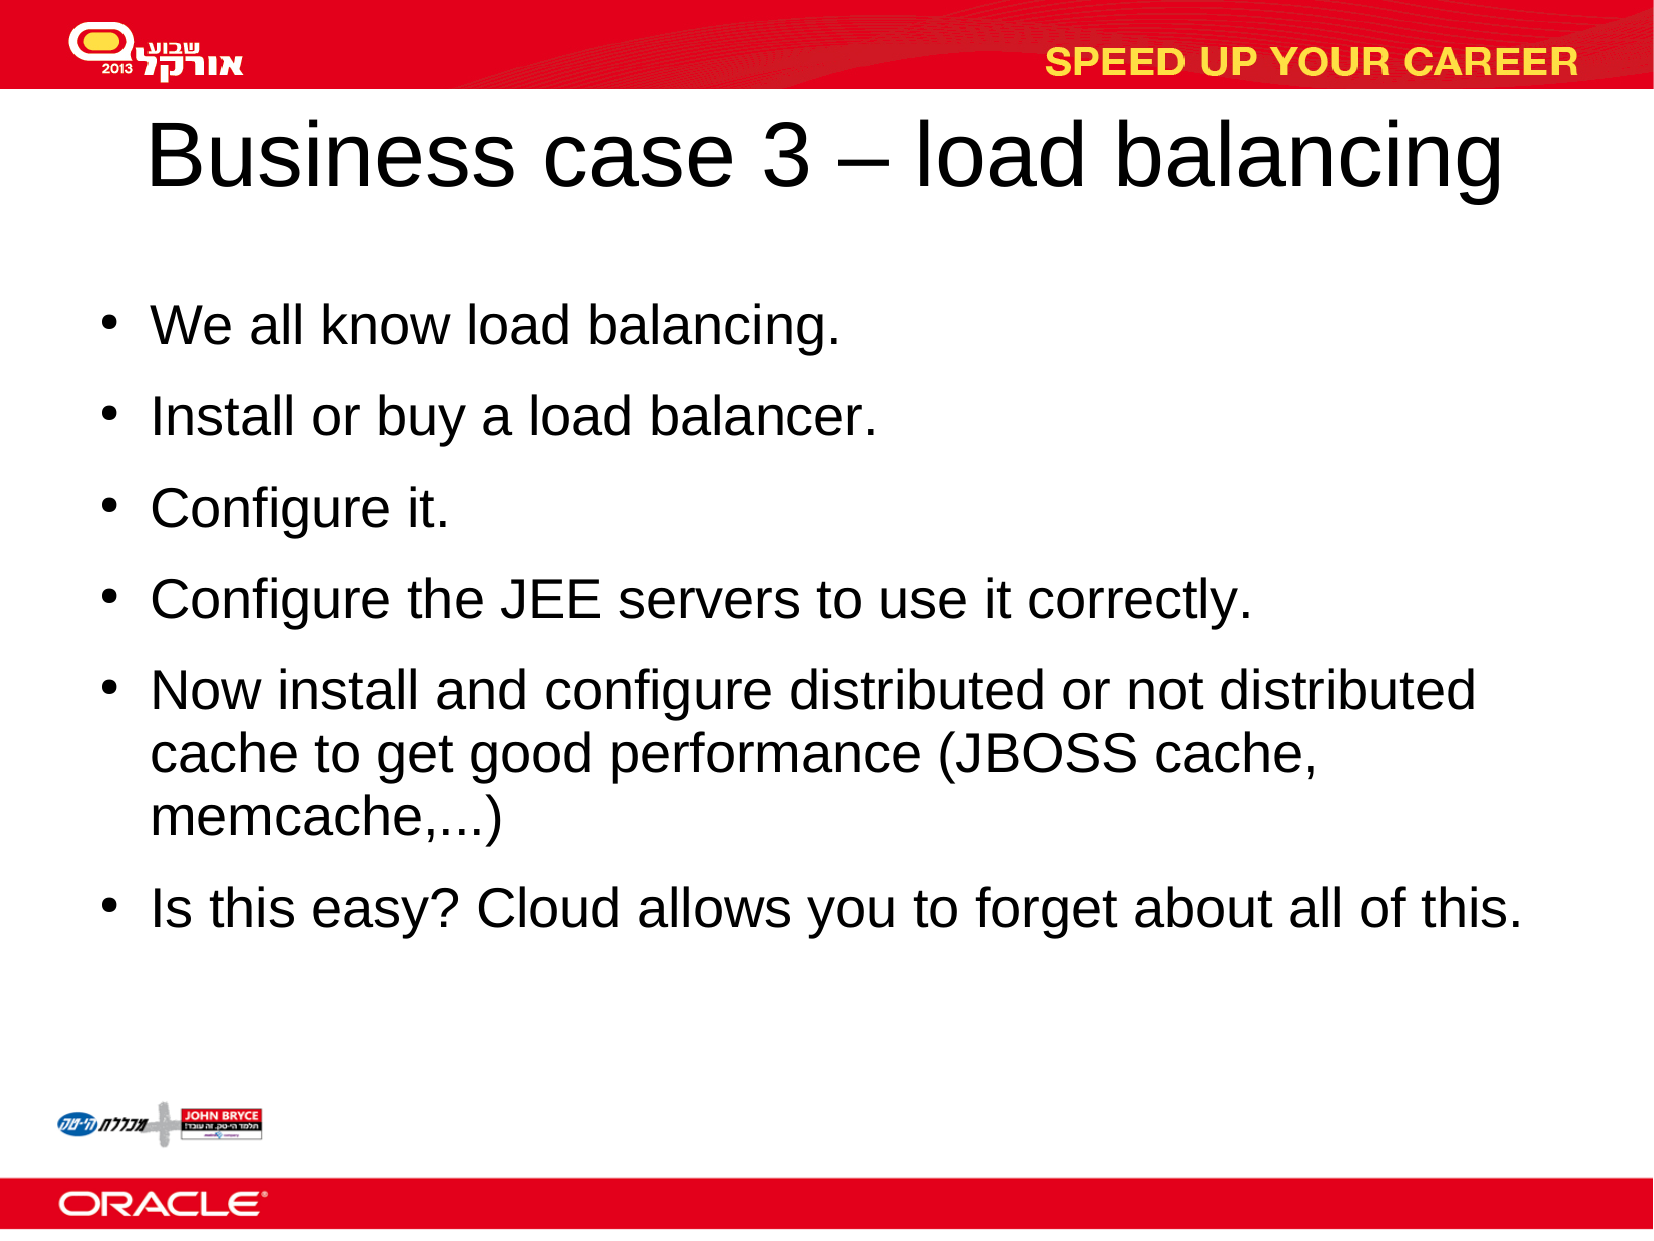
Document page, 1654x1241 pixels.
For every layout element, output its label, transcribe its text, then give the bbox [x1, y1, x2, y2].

picture [0, 0, 1654, 89]
title Business case 3 – load balancing [82, 49, 1571, 257]
picture [0, 1087, 1653, 1240]
list We all know load balancing. Install or buy a load balancer. Configure it. Configure the JEE servers to use it correctly. Now install and configure distributed or not distributed cache to get good performance (JBOSS cache, memcache,...) Is this easy? Cloud allows you to forget about all of this. [82, 290, 1538, 1010]
